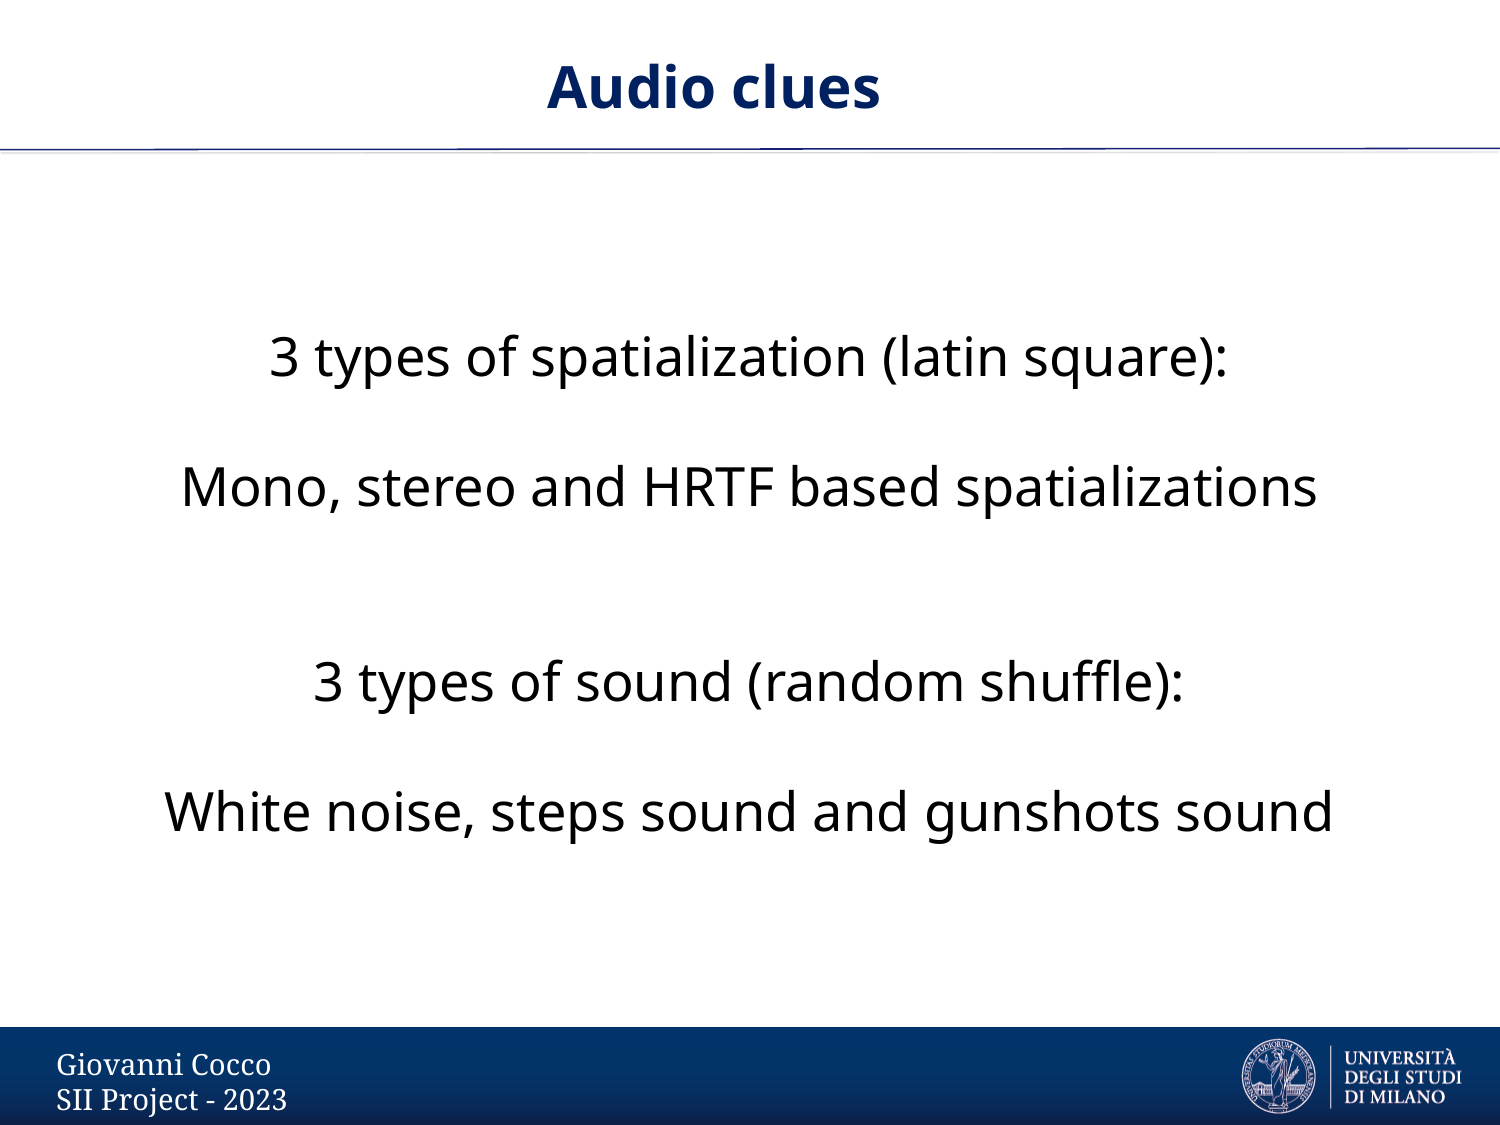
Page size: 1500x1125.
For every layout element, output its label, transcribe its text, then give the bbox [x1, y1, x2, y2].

picture [1388, 1027, 1500, 1125]
picture [107, 1091, 112, 1101]
text_box 3 types of spatialization (latin square): Mono, stereo and HRTF based spatializations 3 types of sound (random shuffle): White noise, steps sound and gunshots sound [112, 315, 1388, 1125]
picture [0, 1027, 112, 1125]
text_box Audio clues [29, 43, 1400, 128]
